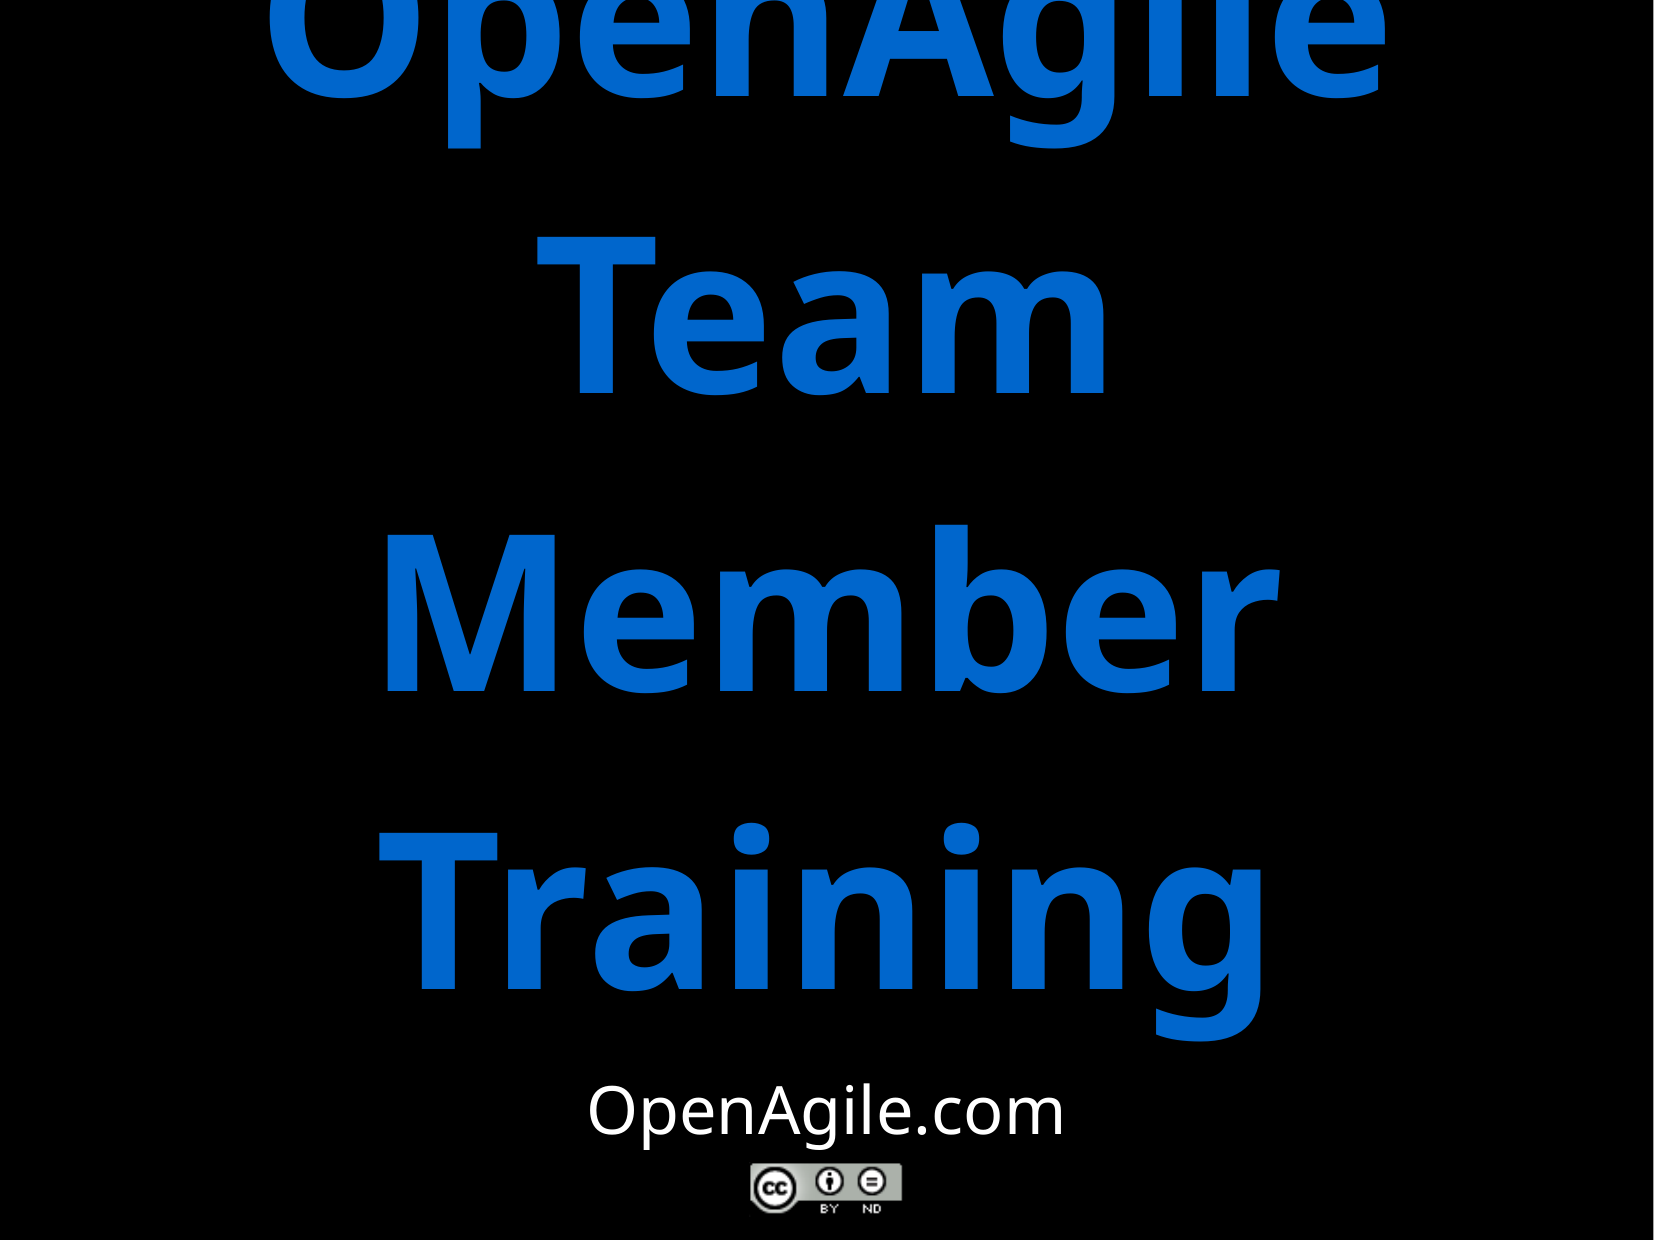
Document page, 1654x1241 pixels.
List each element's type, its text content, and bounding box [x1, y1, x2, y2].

title OpenAgile Team Member Training [59, 36, 1595, 879]
picture [749, 1162, 904, 1217]
